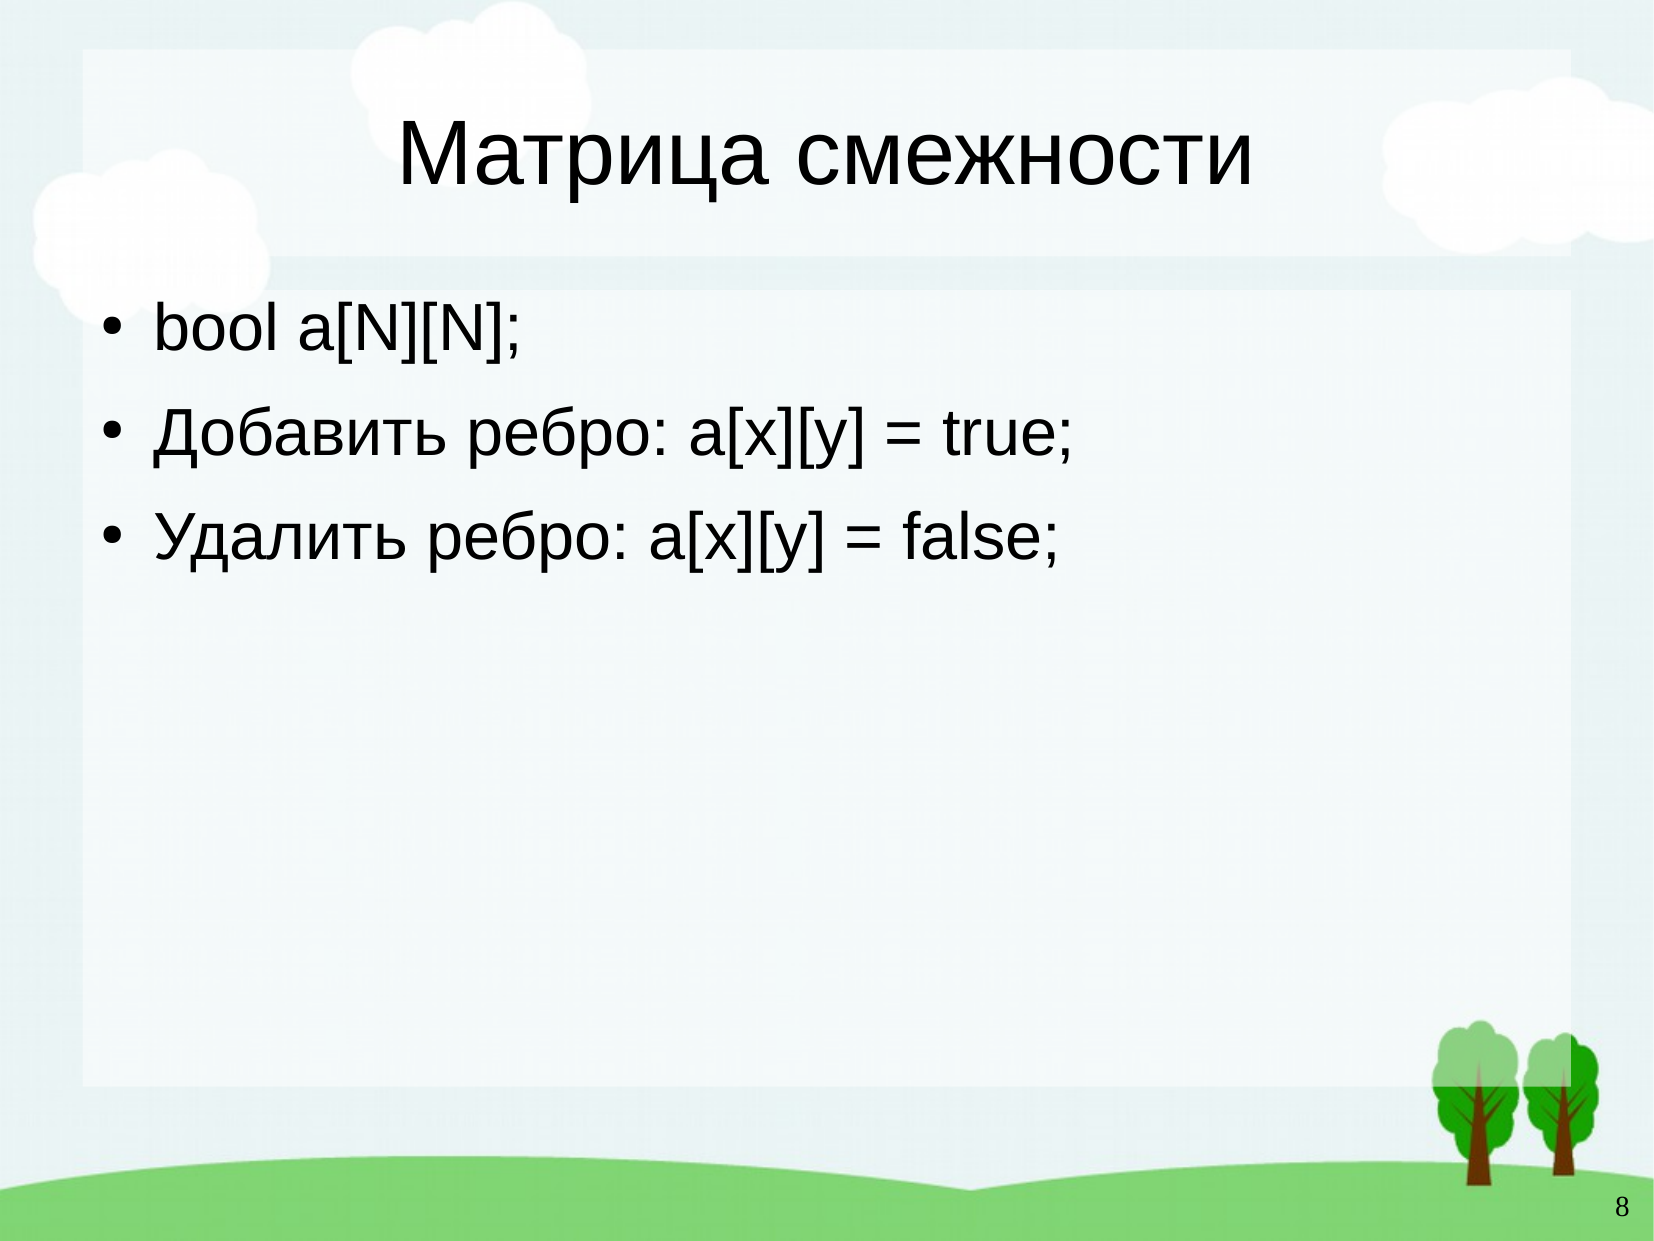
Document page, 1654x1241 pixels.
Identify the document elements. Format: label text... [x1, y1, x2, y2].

title Матрица смежности [82, 49, 1571, 257]
list bool a[N][N]; Добавить ребро: a[x][y] = true; Удалить ребро: a[x][y] = false; [82, 290, 1571, 1087]
picture [0, 0, 1654, 1241]
